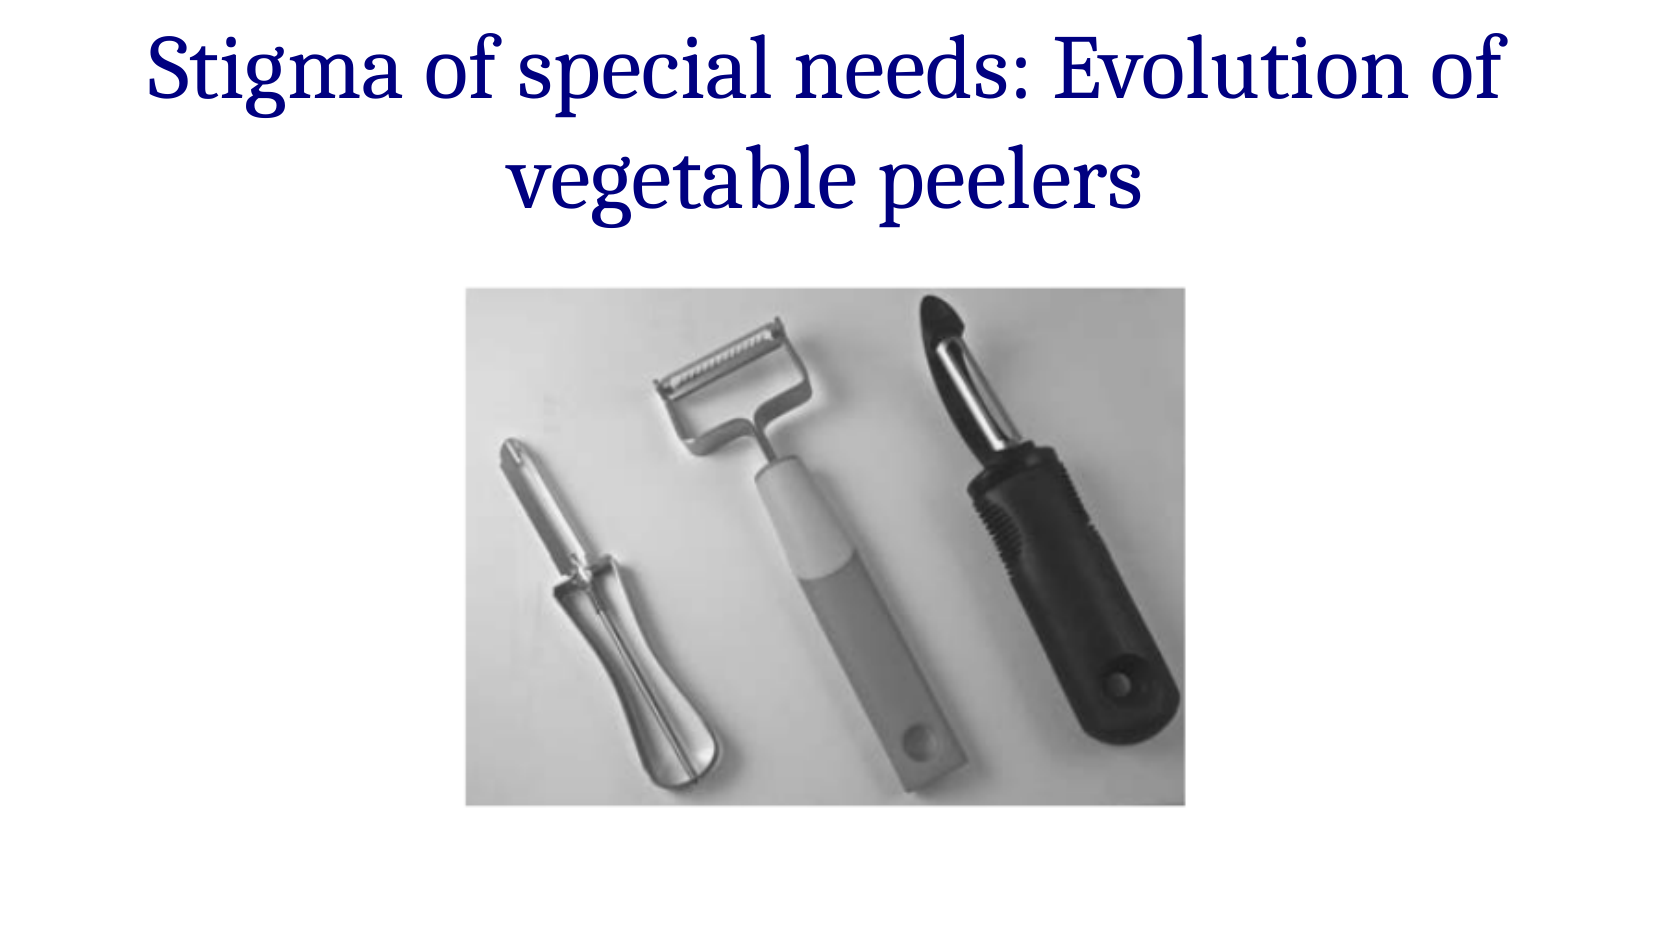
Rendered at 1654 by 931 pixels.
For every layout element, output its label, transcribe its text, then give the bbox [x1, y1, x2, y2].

picture [457, 276, 1197, 817]
title Stigma of special needs: Evolution of vegetable peelers [82, 6, 1571, 223]
